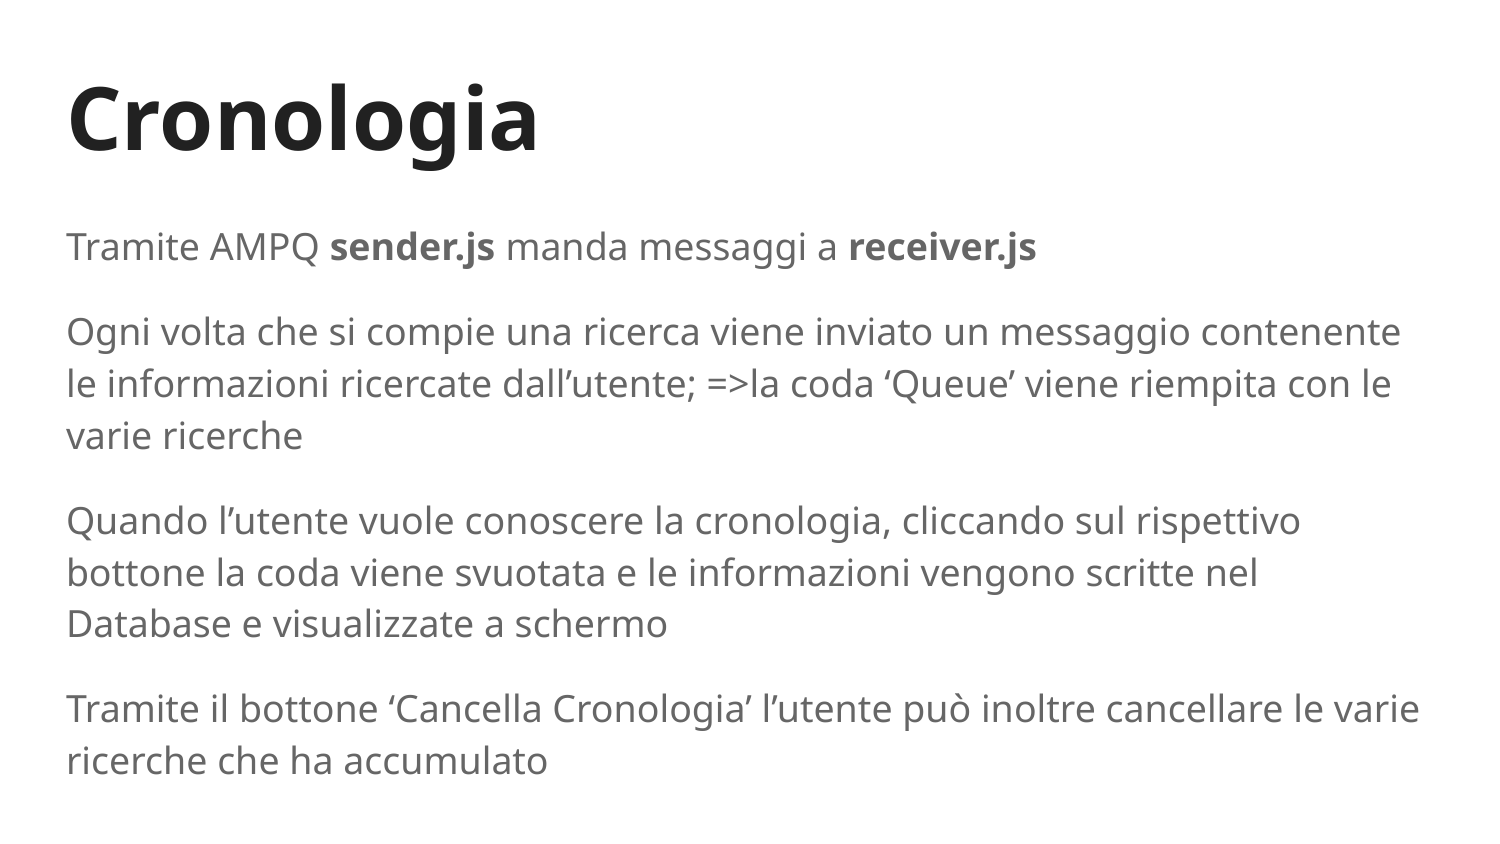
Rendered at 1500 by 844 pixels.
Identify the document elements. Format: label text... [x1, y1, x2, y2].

text_box Tramite AMPQ sender.js manda messaggi a receiver.js Ogni volta che si compie una ricerca viene inviato un messaggio contenente le informazioni ricercate dall’utente; =>la coda ‘Queue’ viene riempita con le varie ricerche Quando l’utente vuole conoscere la cronologia, cliccando sul rispettivo bottone la coda viene svuotata e le informazioni vengono scritte nel Database e visualizzate a schermo Tramite il bottone ‘Cancella Cronologia’ l’utente può inoltre cancellare le varie ricerche che ha accumulato [51, 201, 1449, 827]
text_box Cronologia [51, 47, 1449, 180]
